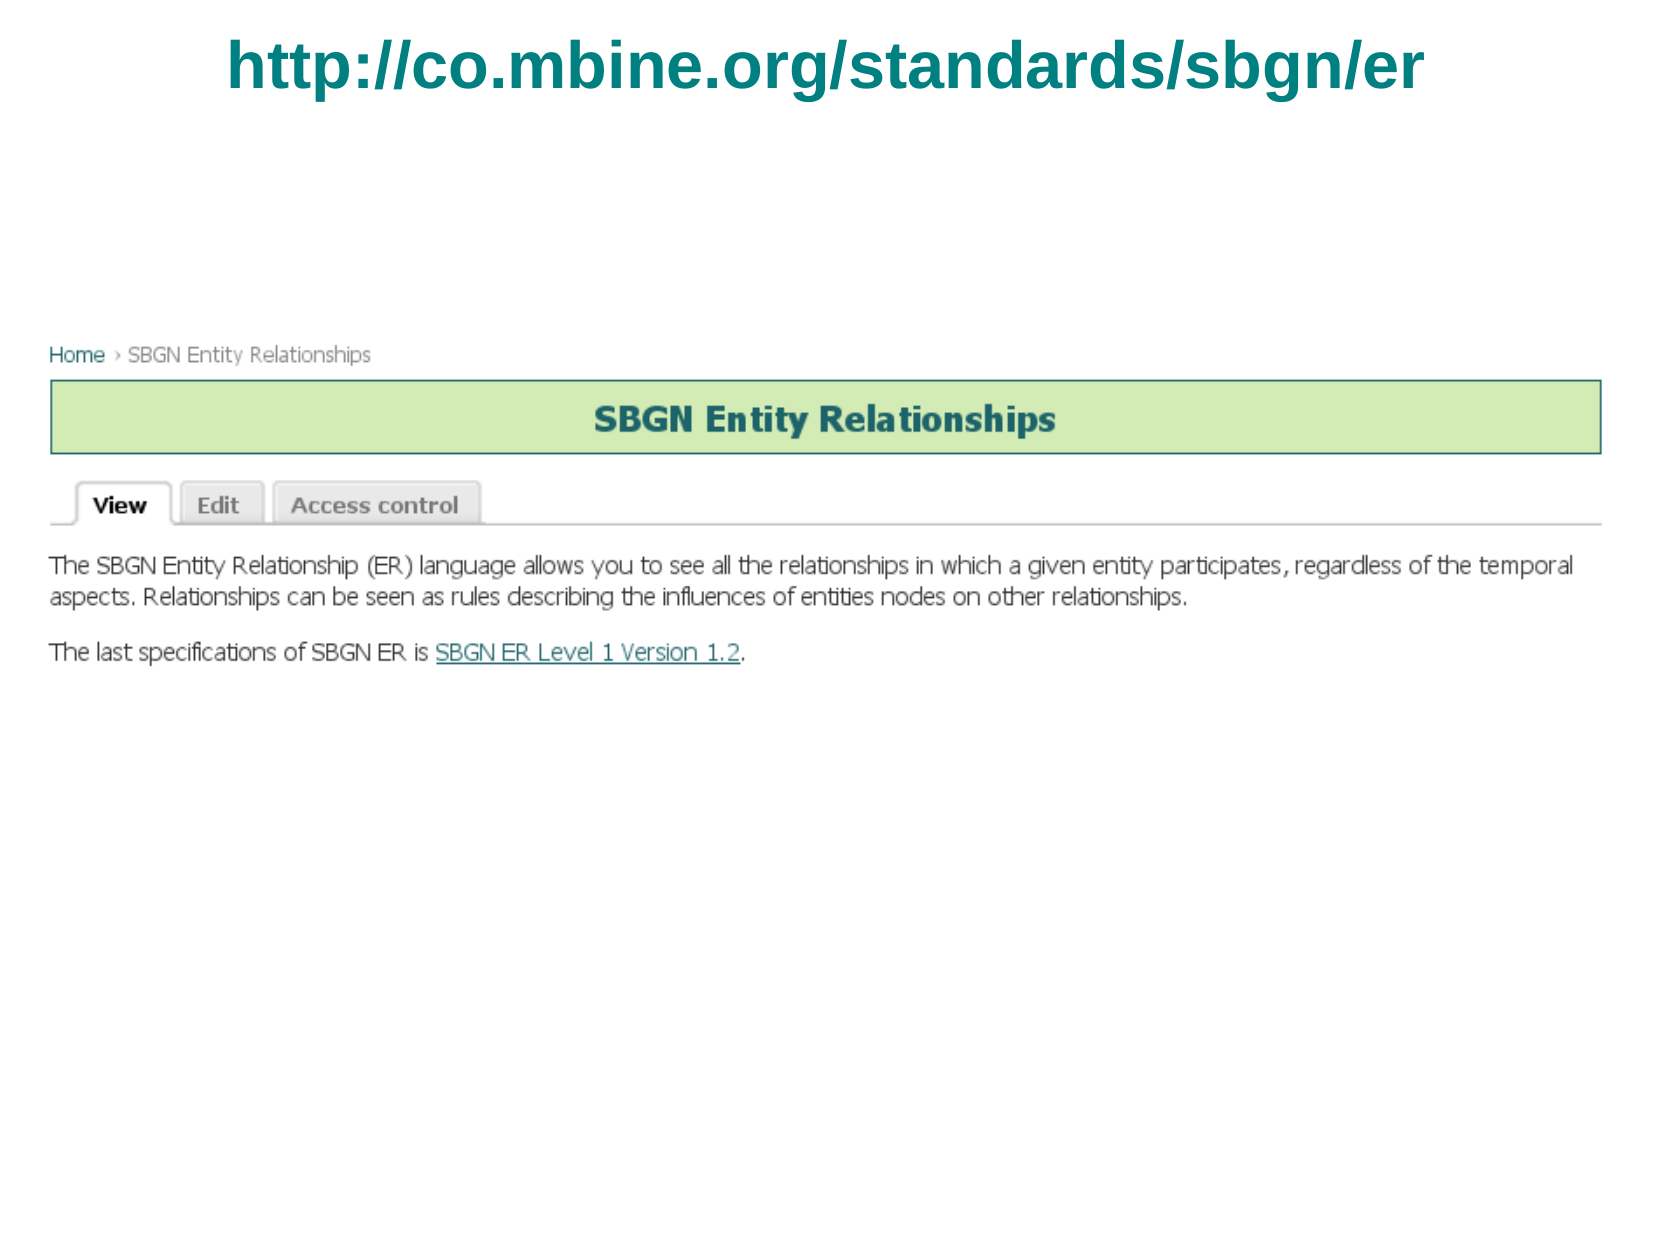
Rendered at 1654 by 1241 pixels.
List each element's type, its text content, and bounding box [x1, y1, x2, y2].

picture [28, 335, 1616, 767]
title http://co.mbine.org/standards/sbgn/er [82, 2, 1571, 129]
